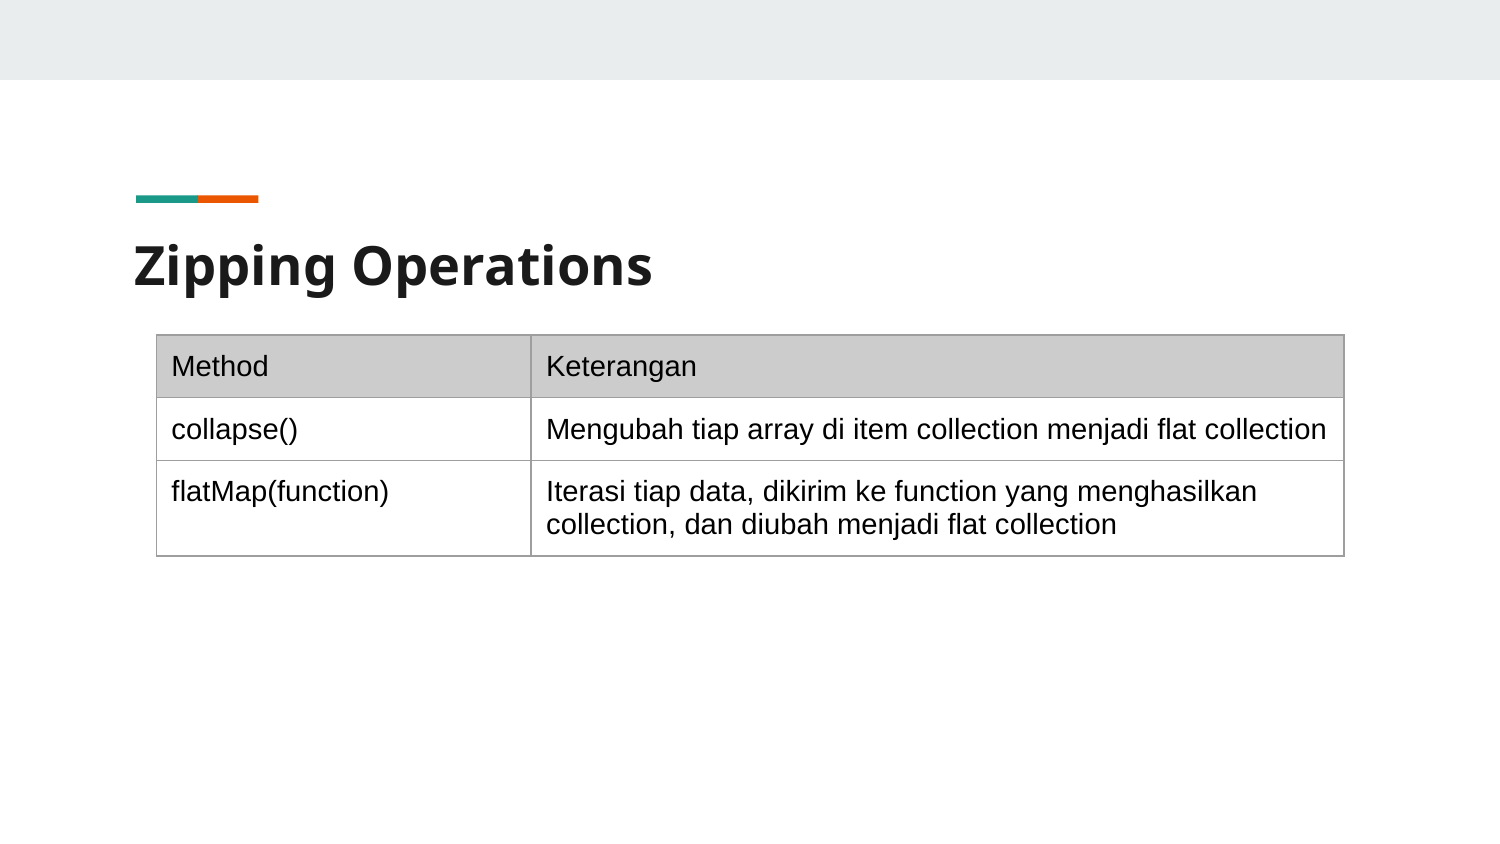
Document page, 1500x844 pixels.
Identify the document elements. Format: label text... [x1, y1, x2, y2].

table_cell collapse() [157, 398, 530, 460]
table_header Method [157, 336, 530, 397]
table_cell Mengubah tiap array di item collection menjadi flat collection [532, 398, 1343, 460]
title Zipping Operations [119, 216, 1381, 305]
table_cell Iterasi tiap data, dikirim ke function yang menghasilkan collection, dan diubah menjadi flat collection [532, 461, 1343, 555]
table_cell flatMap(function) [157, 461, 530, 555]
table_header Keterangan [532, 336, 1343, 397]
